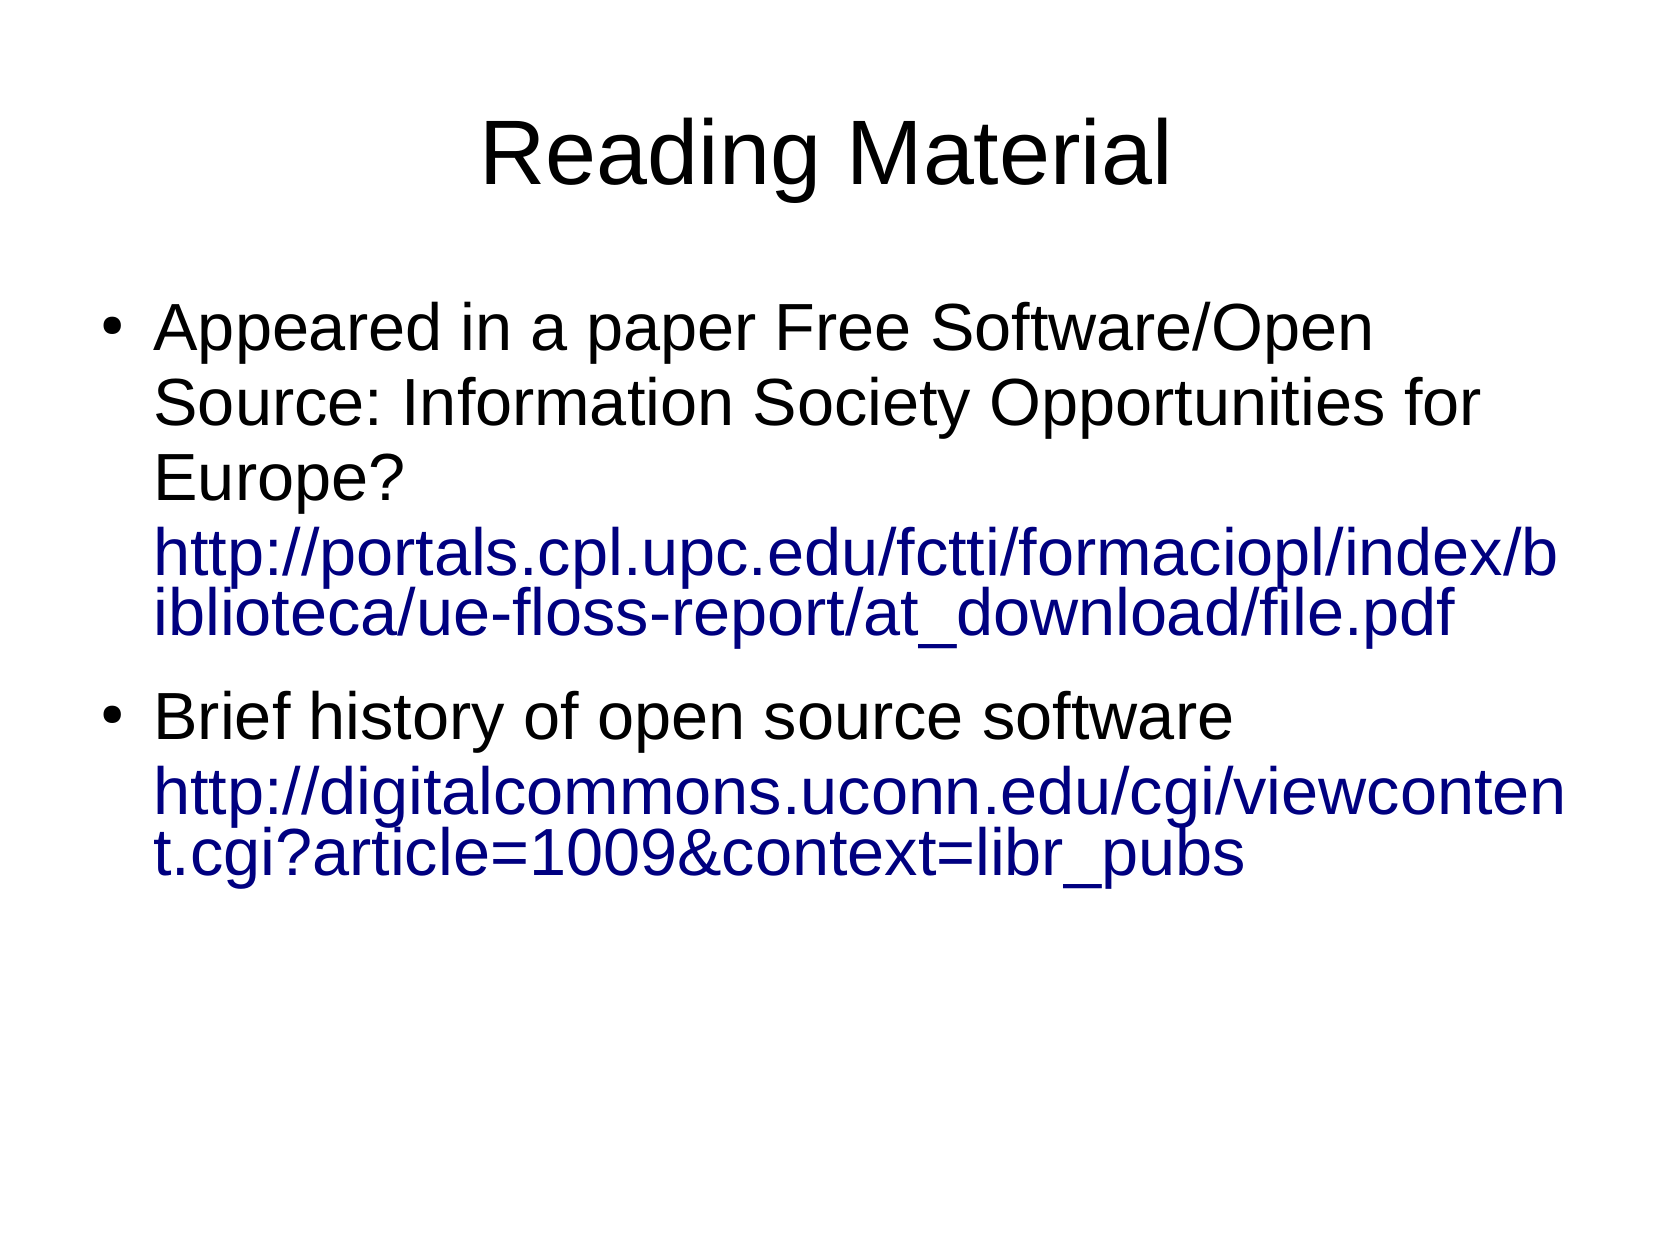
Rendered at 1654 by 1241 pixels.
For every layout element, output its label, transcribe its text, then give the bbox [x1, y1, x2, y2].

title Reading Material [82, 49, 1571, 257]
list Appeared in a paper Free Software/Open Source: Information Society Opportunities for Europe? http://portals.cpl.upc.edu/fctti/formaciopl/index/biblioteca/ue-floss-report/at_download/file.pdf Brief history of open source software http://digitalcommons.uconn.edu/cgi/viewcontent.cgi?article=1009&context=libr_pubs [82, 290, 1571, 1010]
